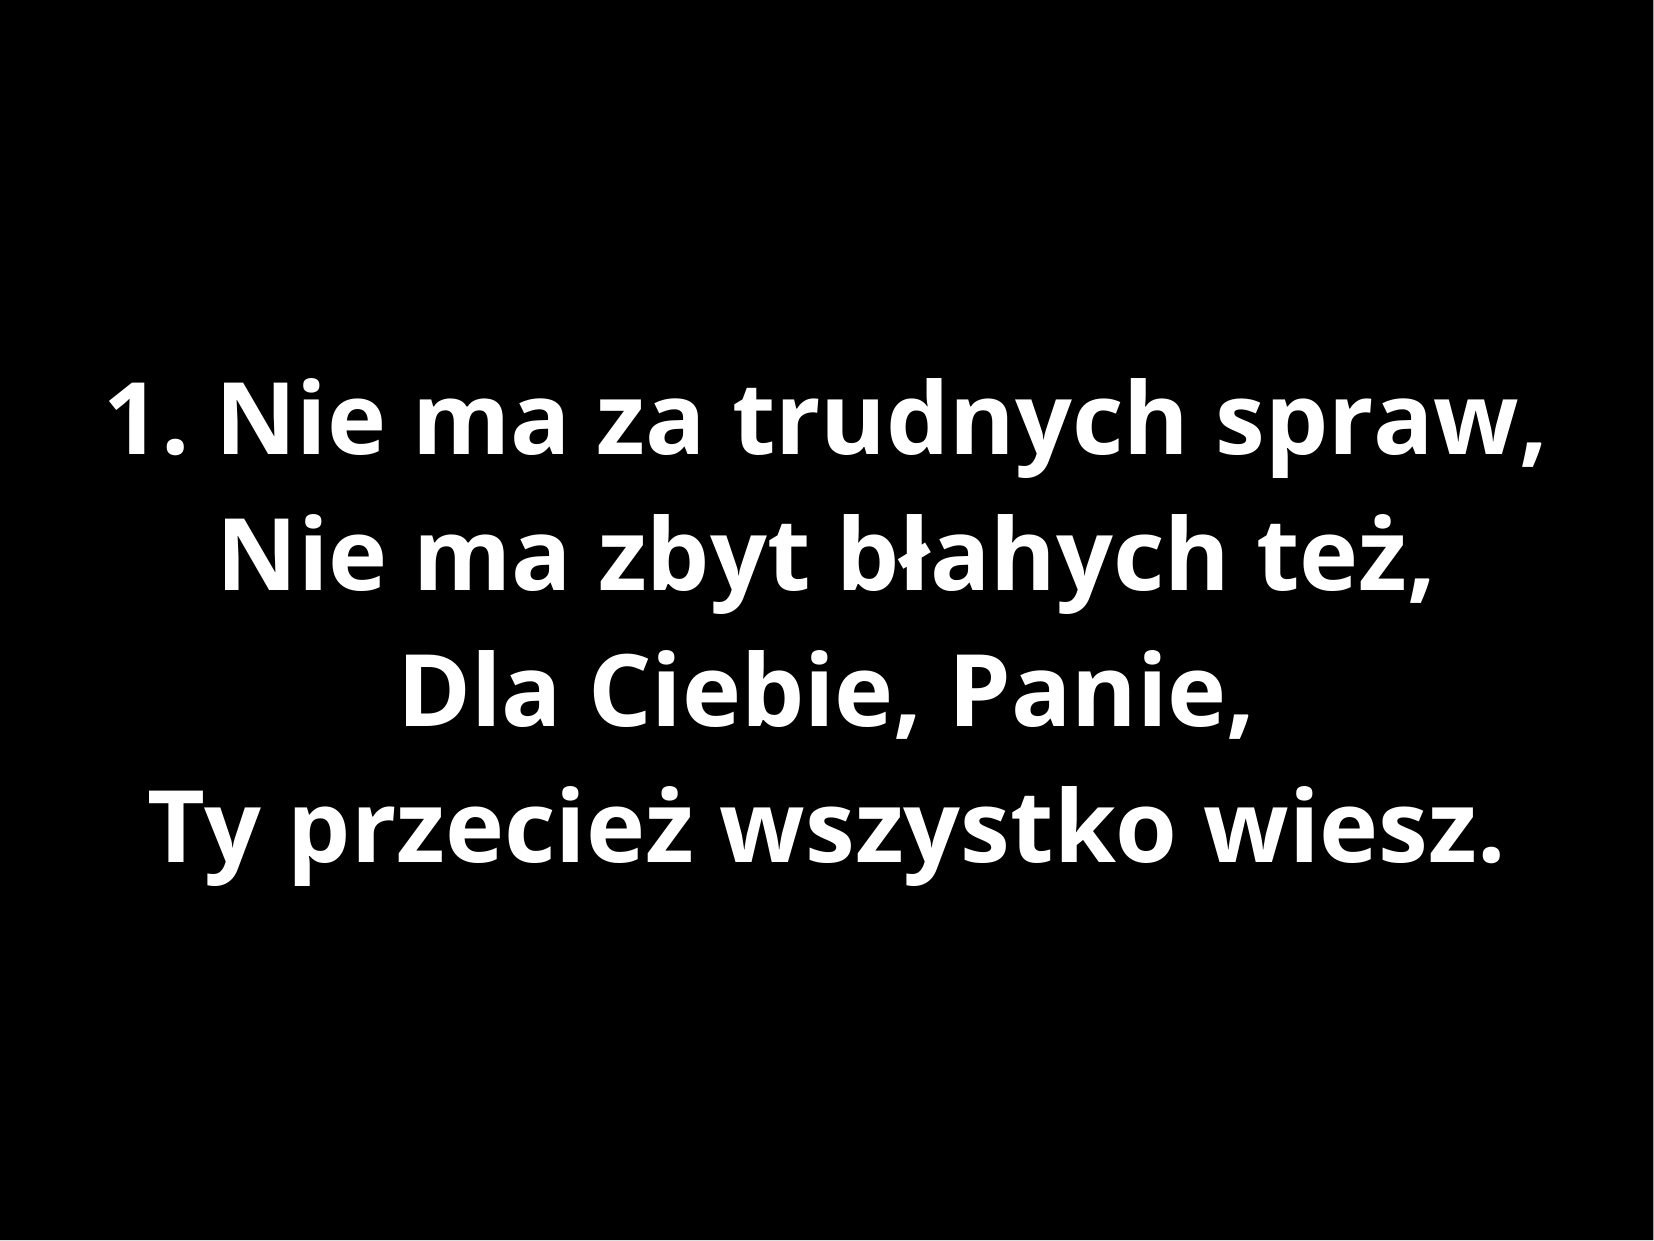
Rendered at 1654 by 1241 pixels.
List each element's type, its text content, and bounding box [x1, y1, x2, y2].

title 1. Nie ma za trudnych spraw, Nie ma zbyt błahych też, Dla Ciebie, Panie, Ty przecież wszystko wiesz. [0, 0, 1654, 1241]
